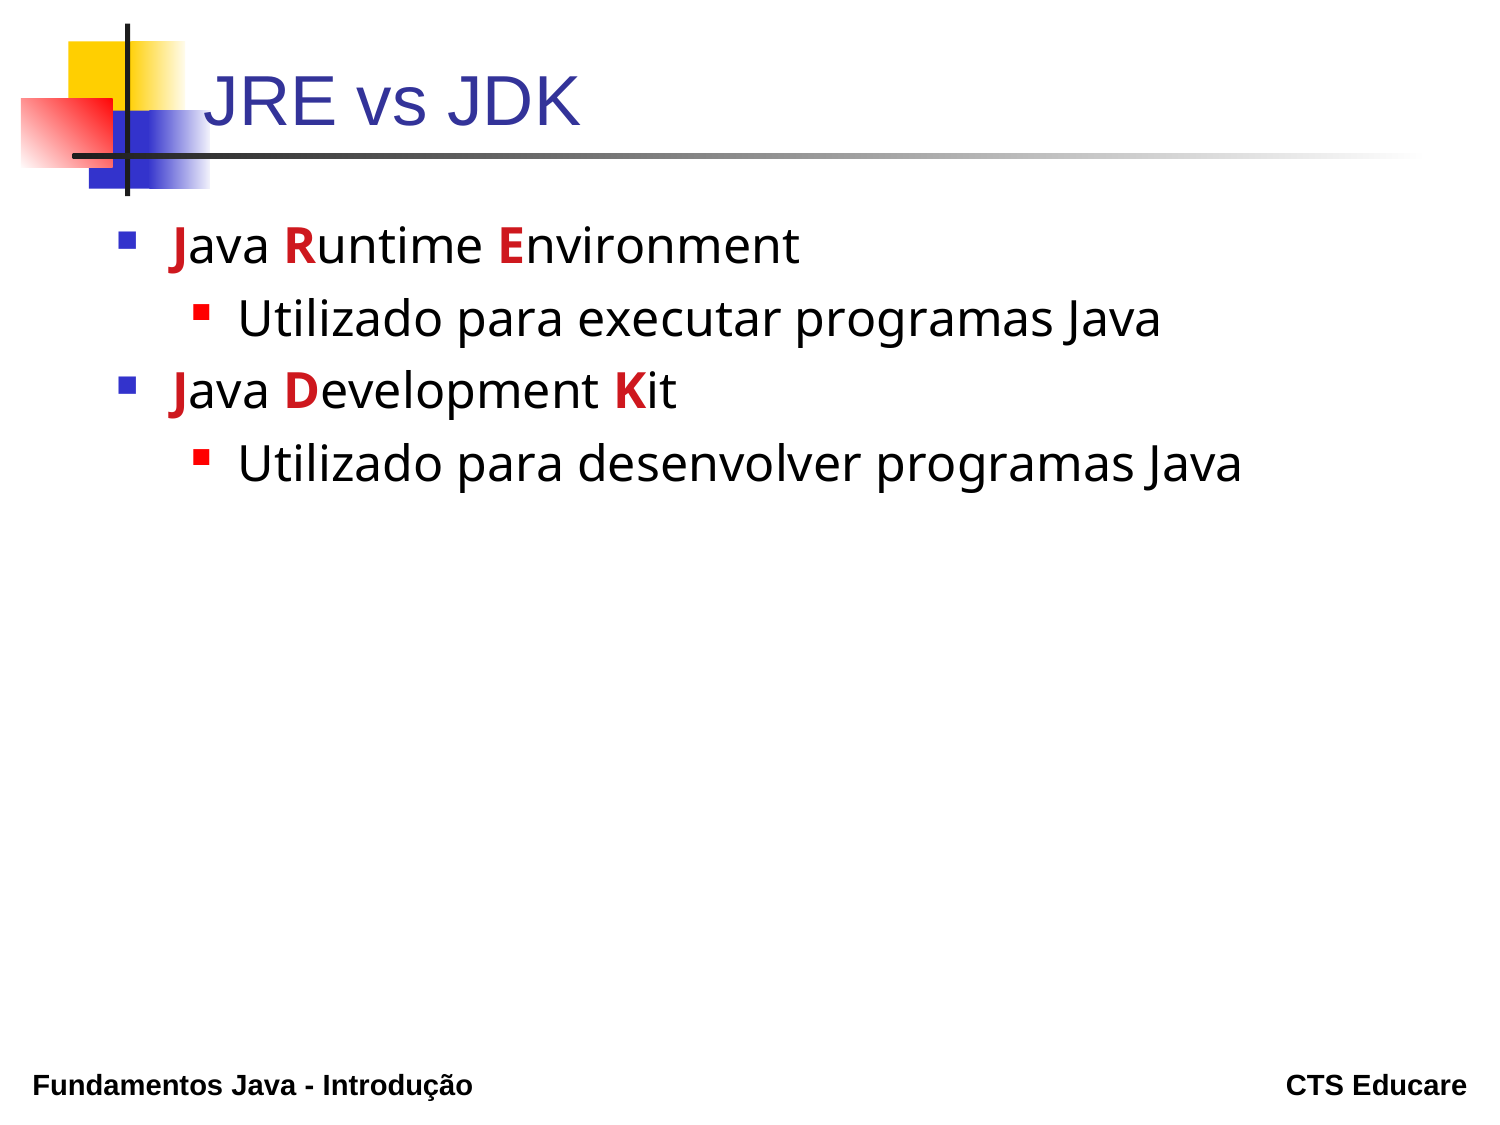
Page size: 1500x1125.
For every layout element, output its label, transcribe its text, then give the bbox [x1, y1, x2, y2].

list Java Runtime Environment Utilizado para executar programas Java Java Development Kit Utilizado para desenvolver programas Java [100, 206, 1447, 1024]
title JRE vs JDK [188, 46, 1468, 149]
